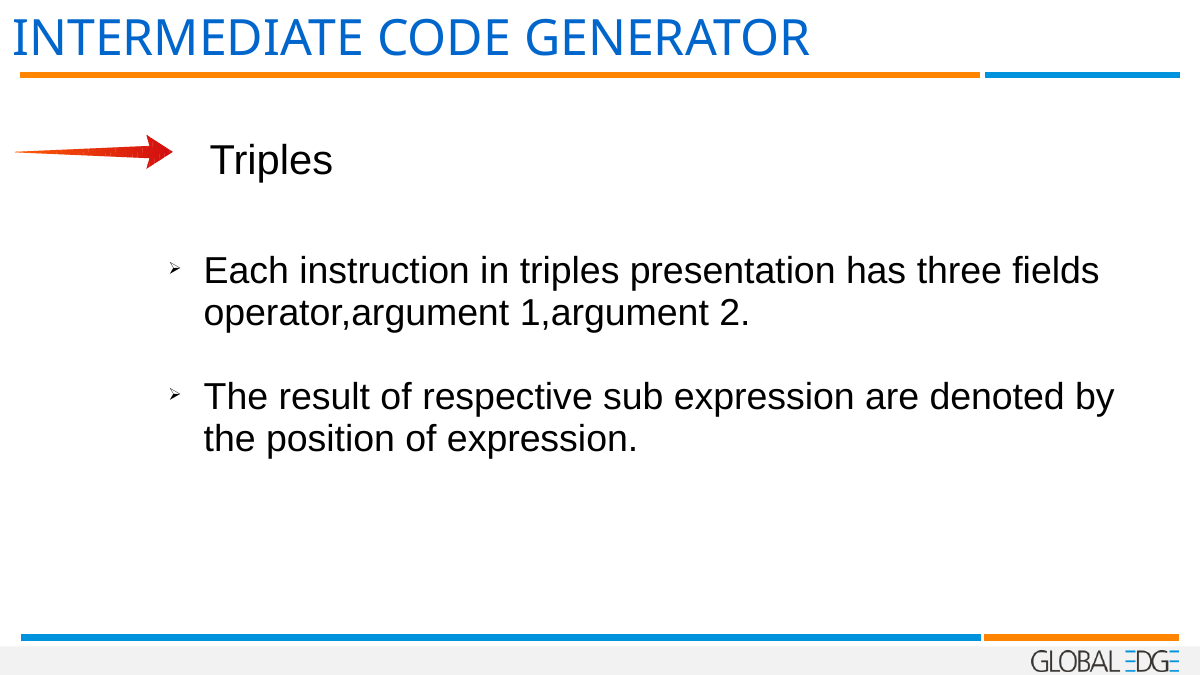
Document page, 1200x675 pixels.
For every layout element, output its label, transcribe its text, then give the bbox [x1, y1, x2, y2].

text_box Each instruction in triples presentation has three fields operator,argument 1,argument 2. The result of respective sub expression are denoted by the position of expression. [153, 242, 1199, 468]
picture [1031, 650, 1179, 672]
text_box Triples [194, 129, 573, 192]
title INTERMEDIATE CODE GENERATOR [12, 6, 1088, 66]
picture [11, 132, 176, 172]
